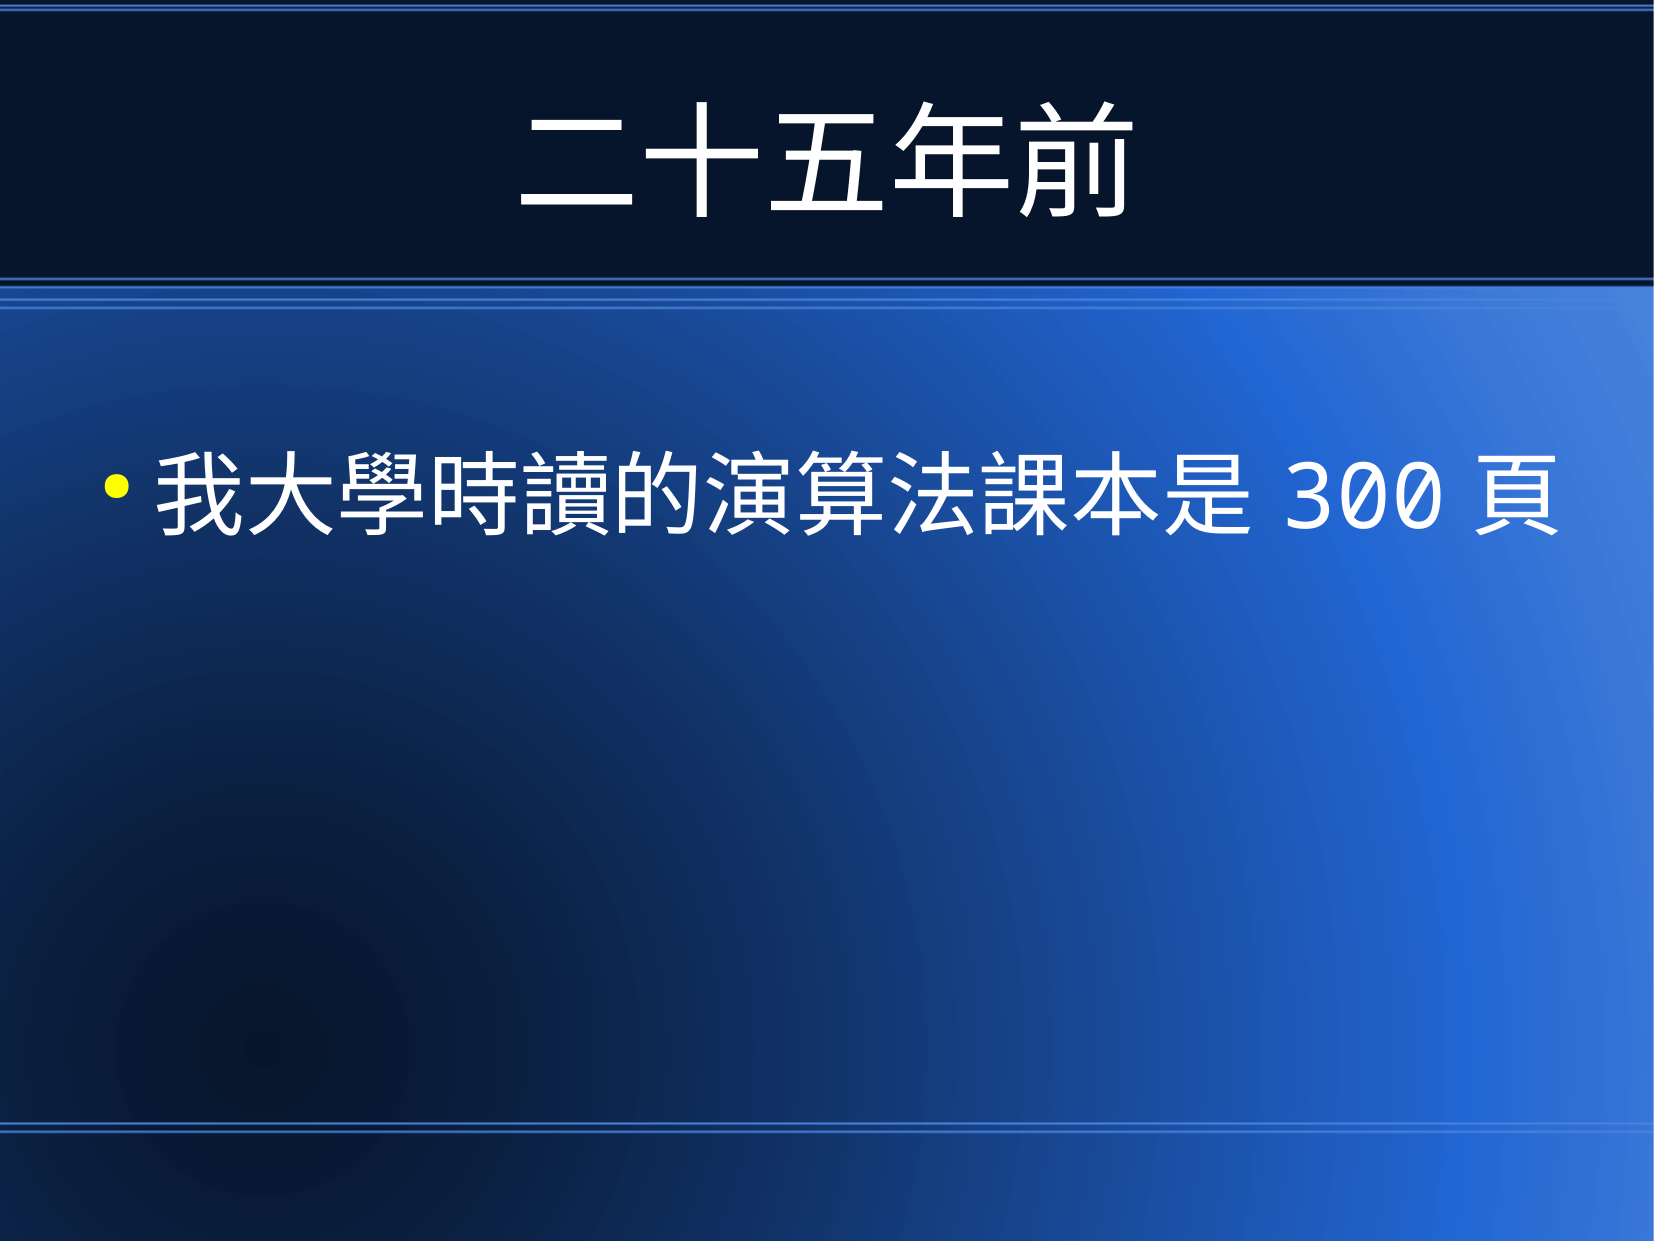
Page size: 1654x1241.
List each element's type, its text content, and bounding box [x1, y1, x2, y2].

picture [0, 0, 1654, 1241]
list 我大學時讀的演算法課本是300頁 [82, 355, 1571, 1241]
title 二十五年前 [82, 49, 1571, 257]
